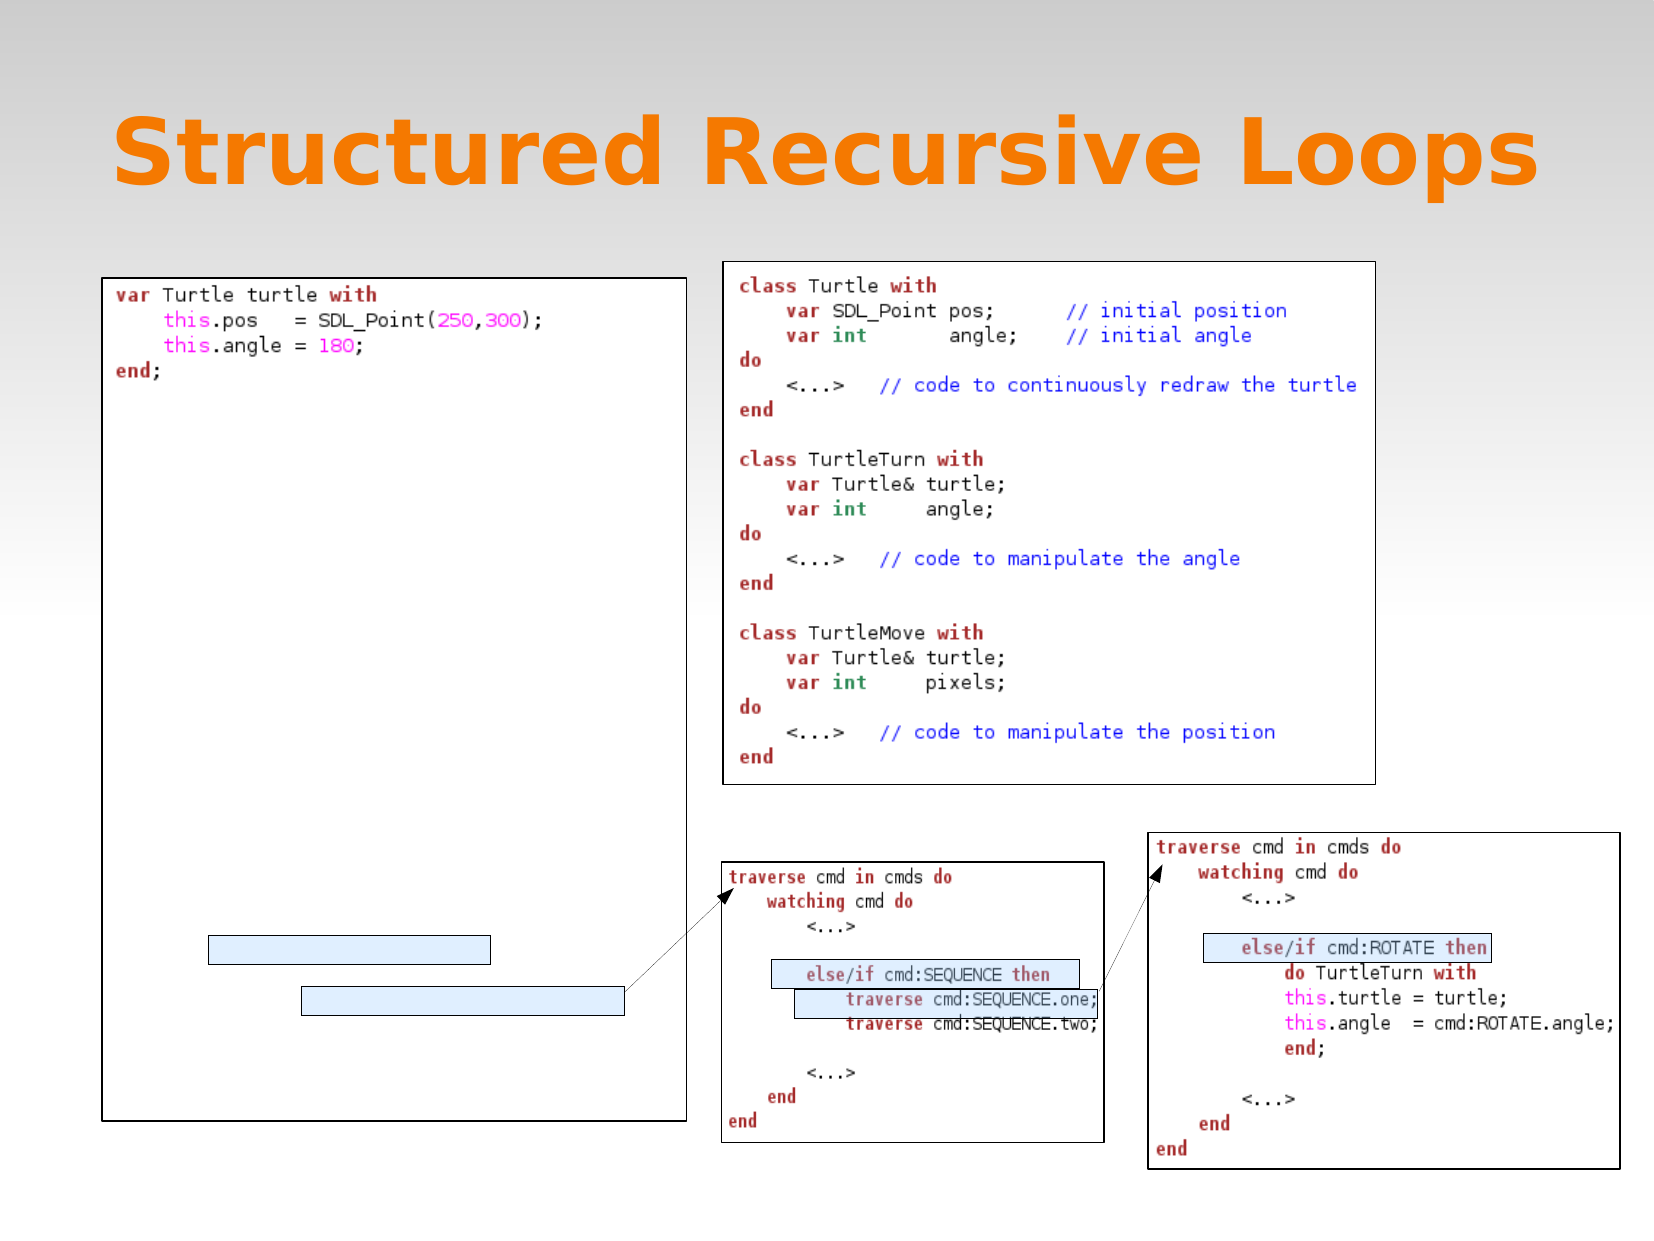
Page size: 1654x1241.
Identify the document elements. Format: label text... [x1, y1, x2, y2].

text_box [771, 959, 1098, 1019]
picture [1149, 879, 1153, 889]
picture [723, 262, 1375, 784]
picture [102, 278, 686, 1120]
title Structured Recursive Loops [82, 49, 1571, 257]
picture [1149, 833, 1620, 1169]
text_box [105, 404, 680, 1116]
text_box [1203, 933, 1492, 963]
picture [722, 862, 1104, 1142]
